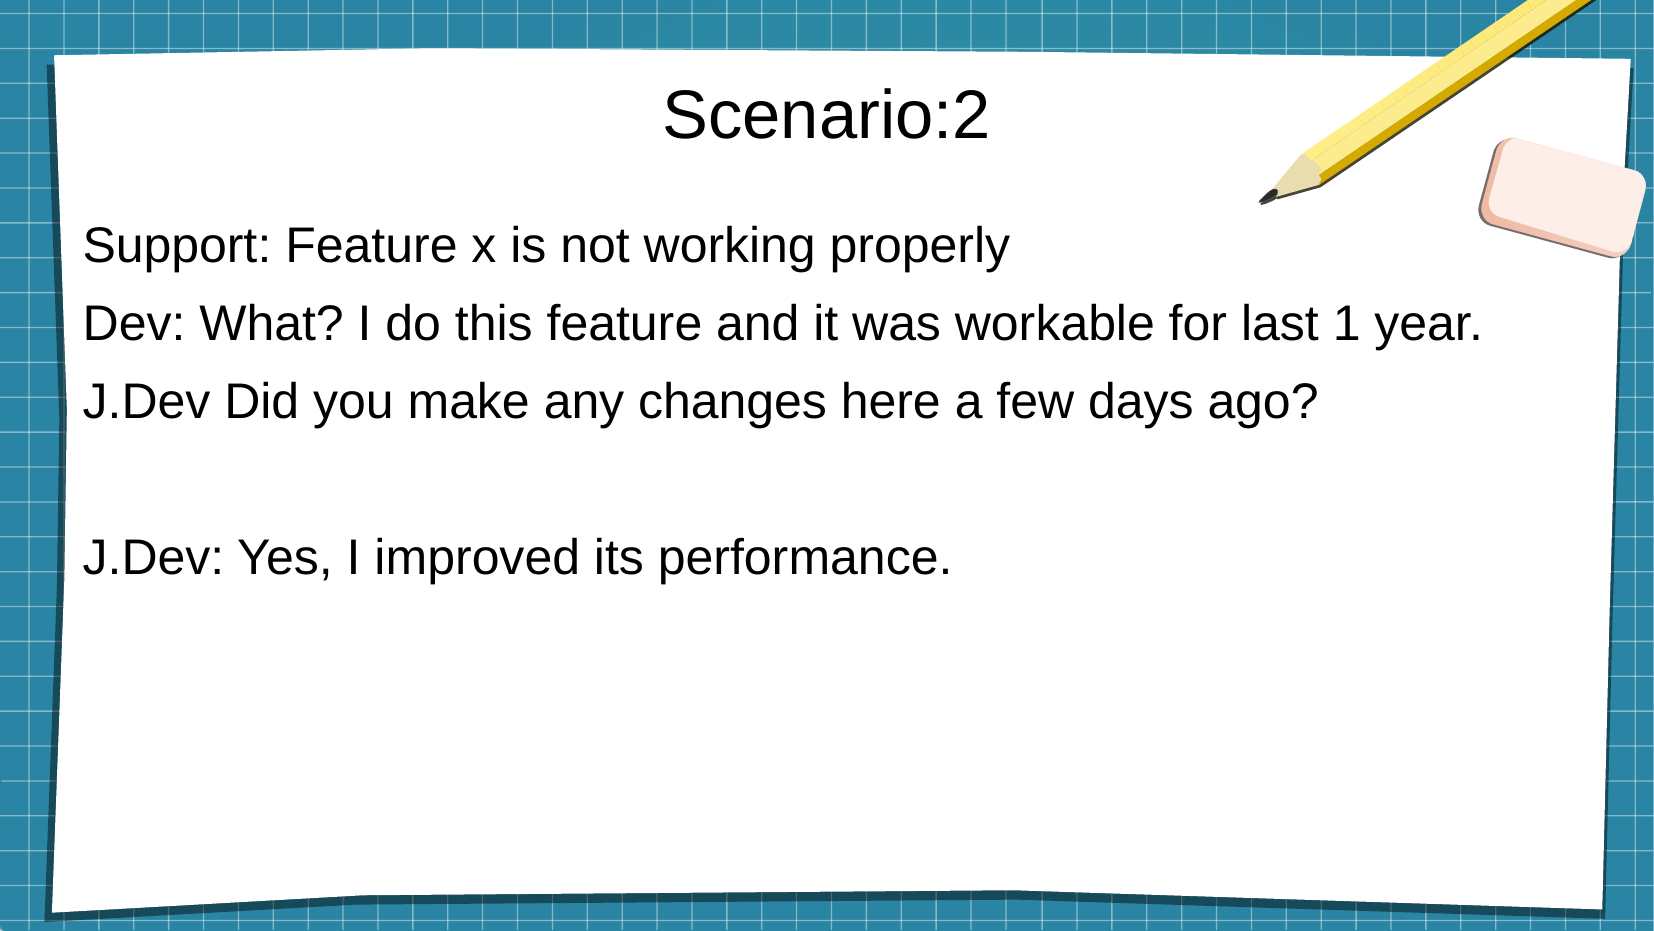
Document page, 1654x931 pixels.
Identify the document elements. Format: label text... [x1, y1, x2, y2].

title Scenario:2 [82, 37, 1571, 193]
list Support: Feature x is not working properly Dev: What? I do this feature and it was workable for last 1 year. J.Dev Did you make any changes here a few days ago? J.Dev: Yes, I improved its performance. [82, 217, 1571, 758]
